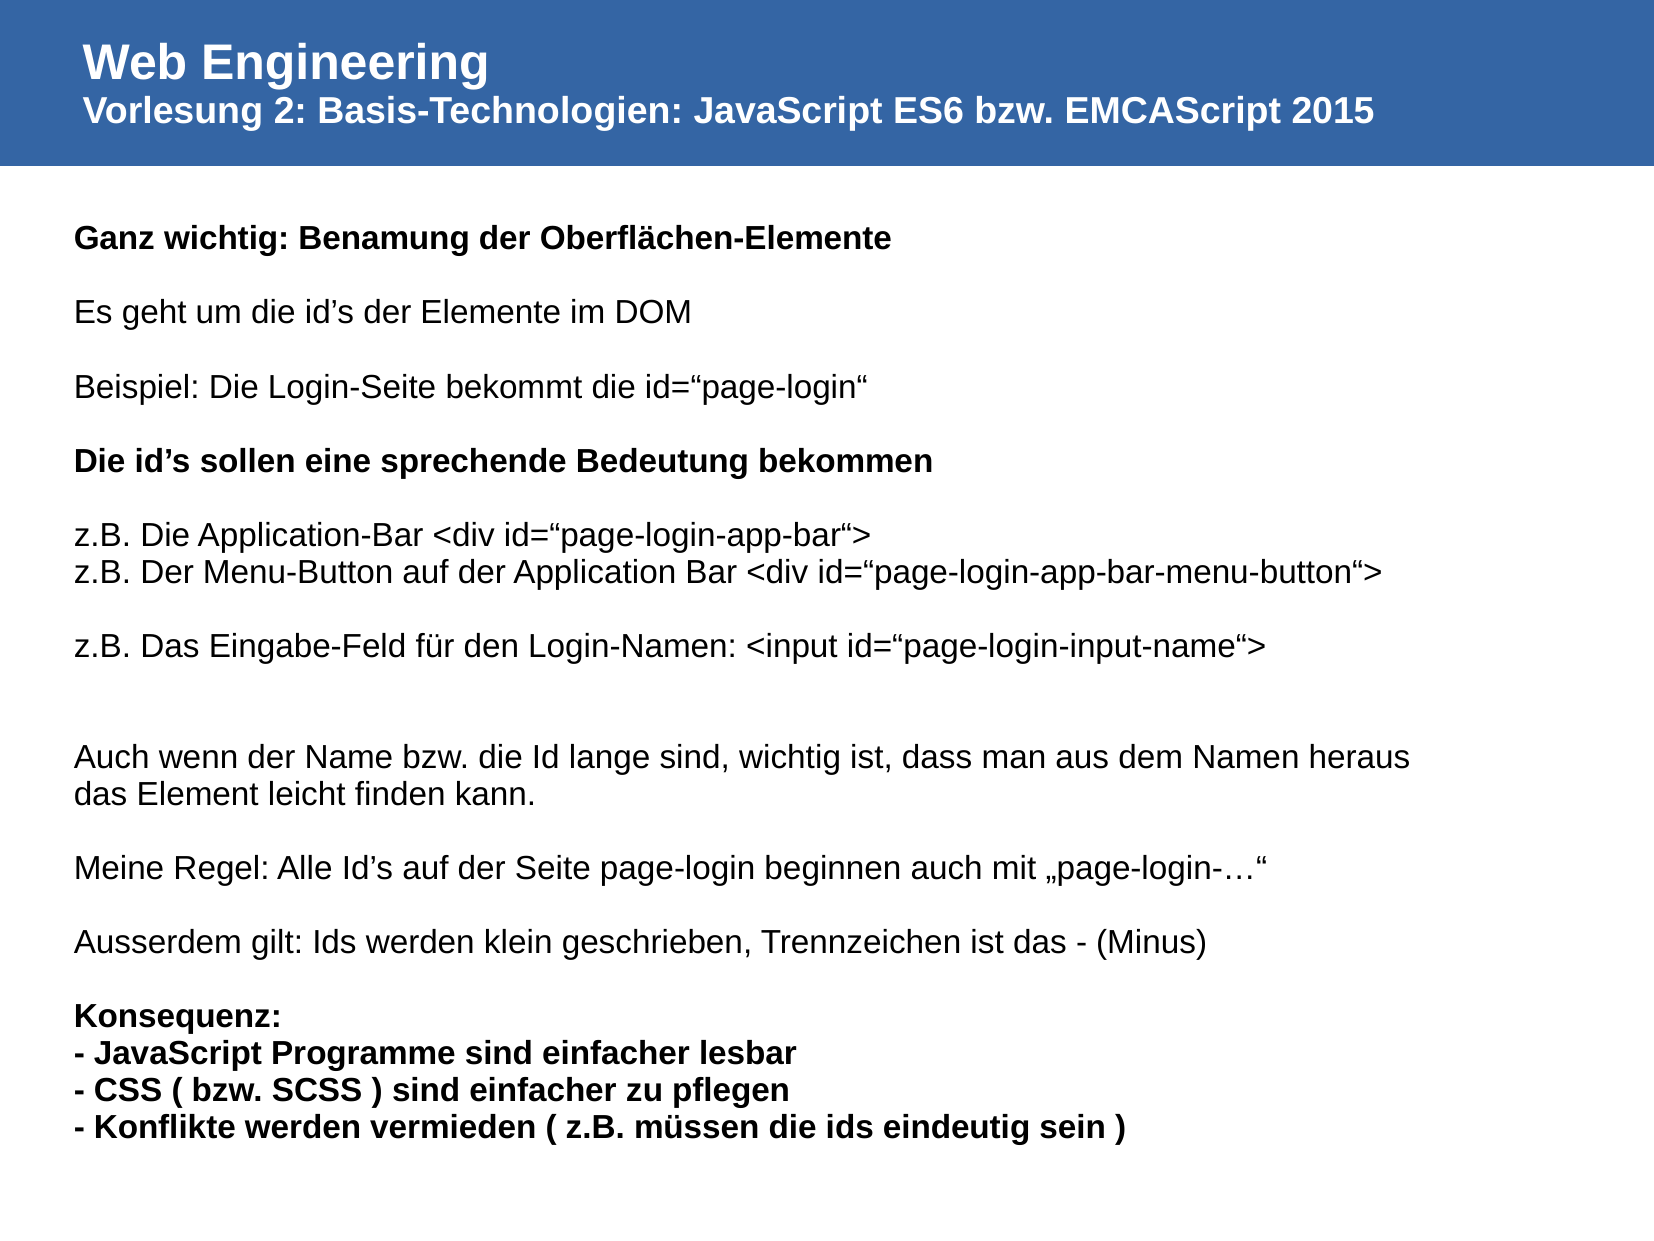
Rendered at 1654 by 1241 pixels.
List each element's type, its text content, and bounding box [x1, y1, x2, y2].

title Web Engineering Vorlesung 2: Basis-Technologien: JavaScript ES6 bzw. EMCAScript 2015 [82, 0, 1571, 166]
text_box Ganz wichtig: Benamung der Oberflächen-Elemente Es geht um die id’s der Elemente im DOM Beispiel: Die Login-Seite bekommt die id=“page-login“ Die id’s sollen eine sprechende Bedeutung bekommen z.B. Die Application-Bar <div id=“page-login-app-bar“> z.B. Der Menu-Button auf der Application Bar <div id=“page-login-app-bar-menu-button“> z.B. Das Eingabe-Feld für den Login-Namen: <input id=“page-login-input-name“> Auch wenn der Name bzw. die Id lange sind, wichtig ist, dass man aus dem Namen heraus das Element leicht finden kann. Meine Regel: Alle Id’s auf der Seite page-login beginnen auch mit „page-login-…“ Ausserdem gilt: Ids werden klein geschrieben, Trennzeichen ist das - (Minus) Konsequenz: - JavaScript Programme sind einfacher lesbar - CSS ( bzw. SCSS ) sind einfacher zu pflegen - Konflikte werden vermieden ( z.B. müssen die ids eindeutig sein ) [59, 212, 1508, 1182]
